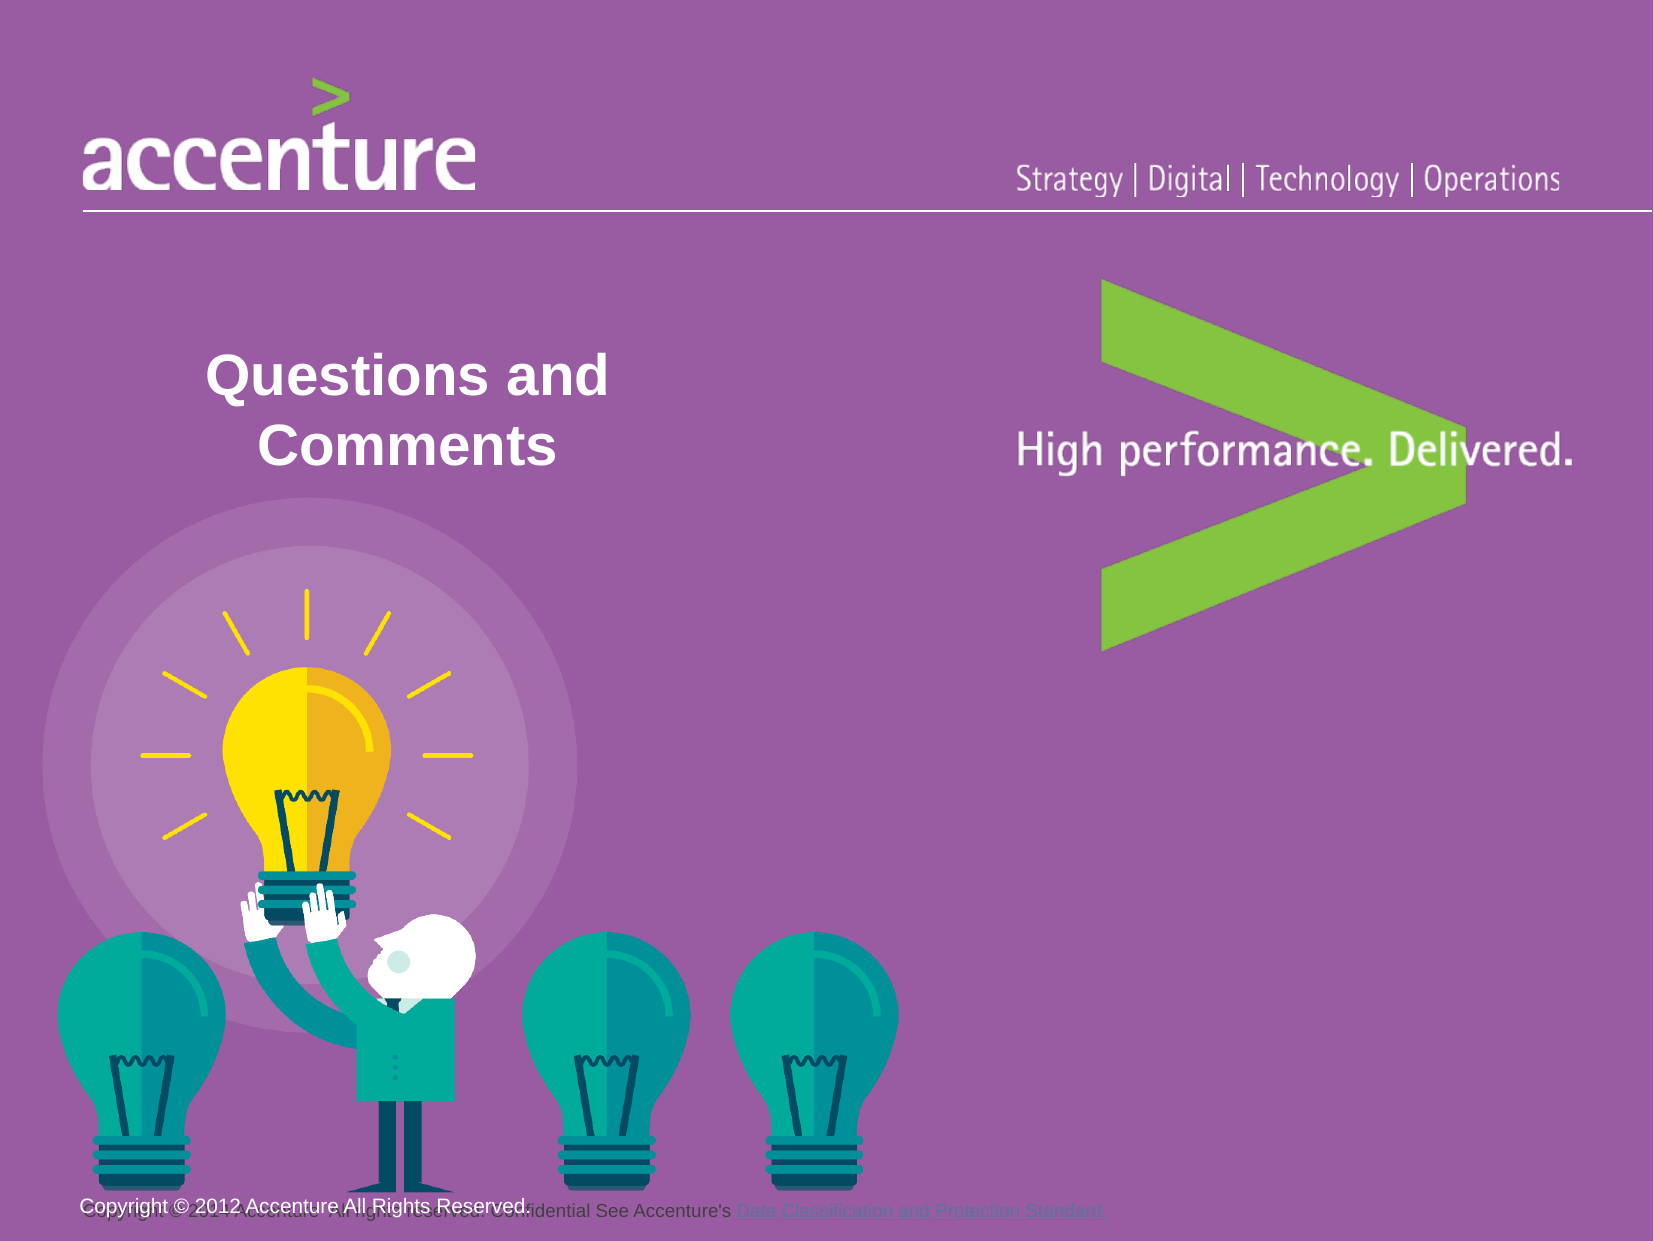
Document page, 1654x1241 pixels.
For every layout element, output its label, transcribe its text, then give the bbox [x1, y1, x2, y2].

picture [0, 0, 1654, 1241]
title Questions and Comments [84, 329, 747, 434]
text_box Copyright © 2012 Accenture All Rights Reserved. [64, 1185, 1598, 1226]
